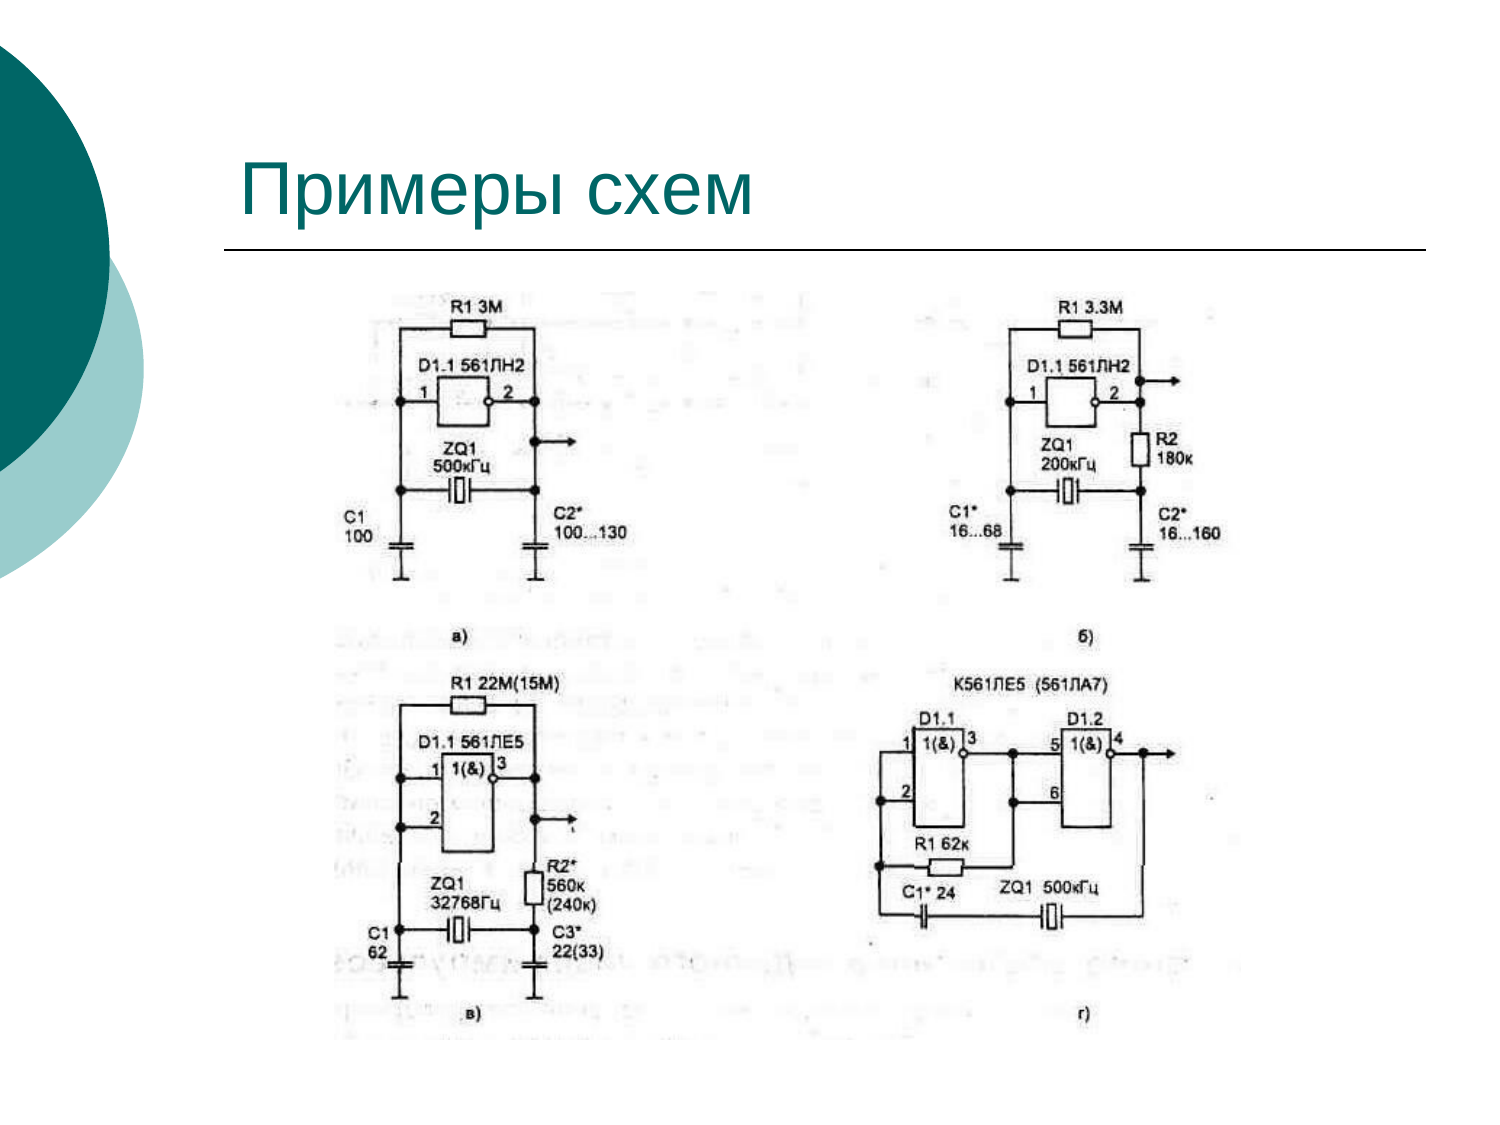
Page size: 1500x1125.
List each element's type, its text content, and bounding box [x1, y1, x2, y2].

picture [334, 291, 1241, 1040]
title Примеры схем [224, 49, 1425, 237]
